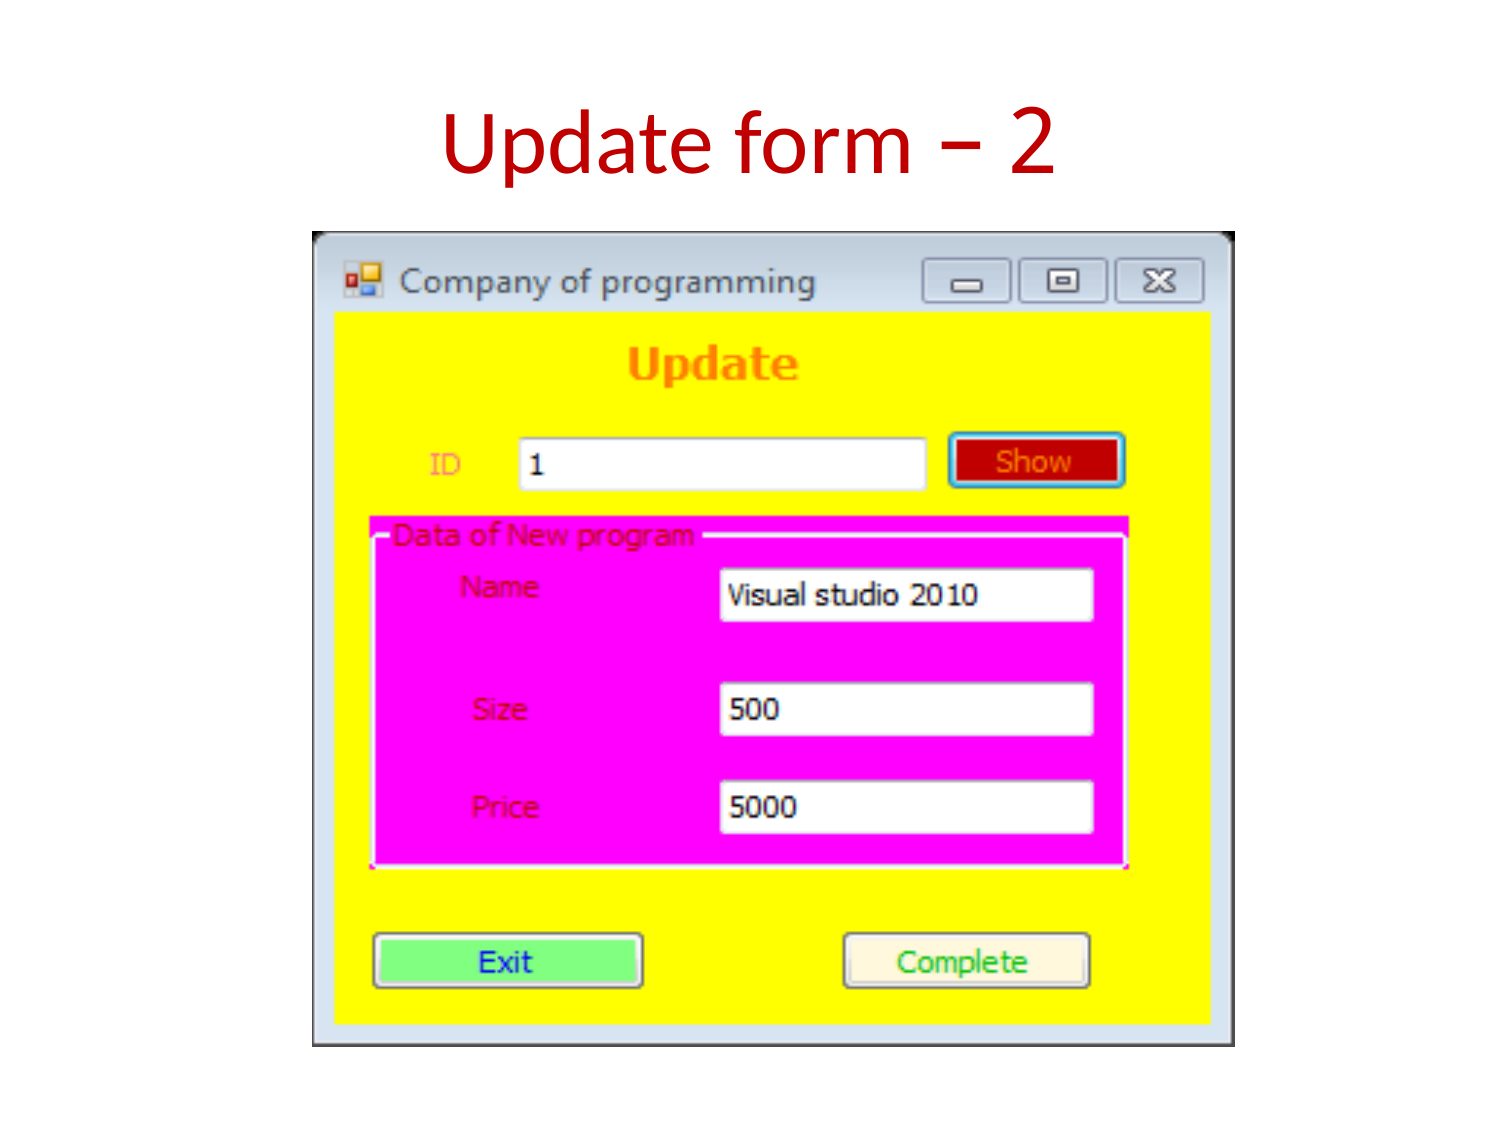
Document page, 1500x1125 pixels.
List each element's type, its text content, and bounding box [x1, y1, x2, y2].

picture [312, 231, 1235, 1047]
title 2 – Update form [112, 42, 1388, 232]
